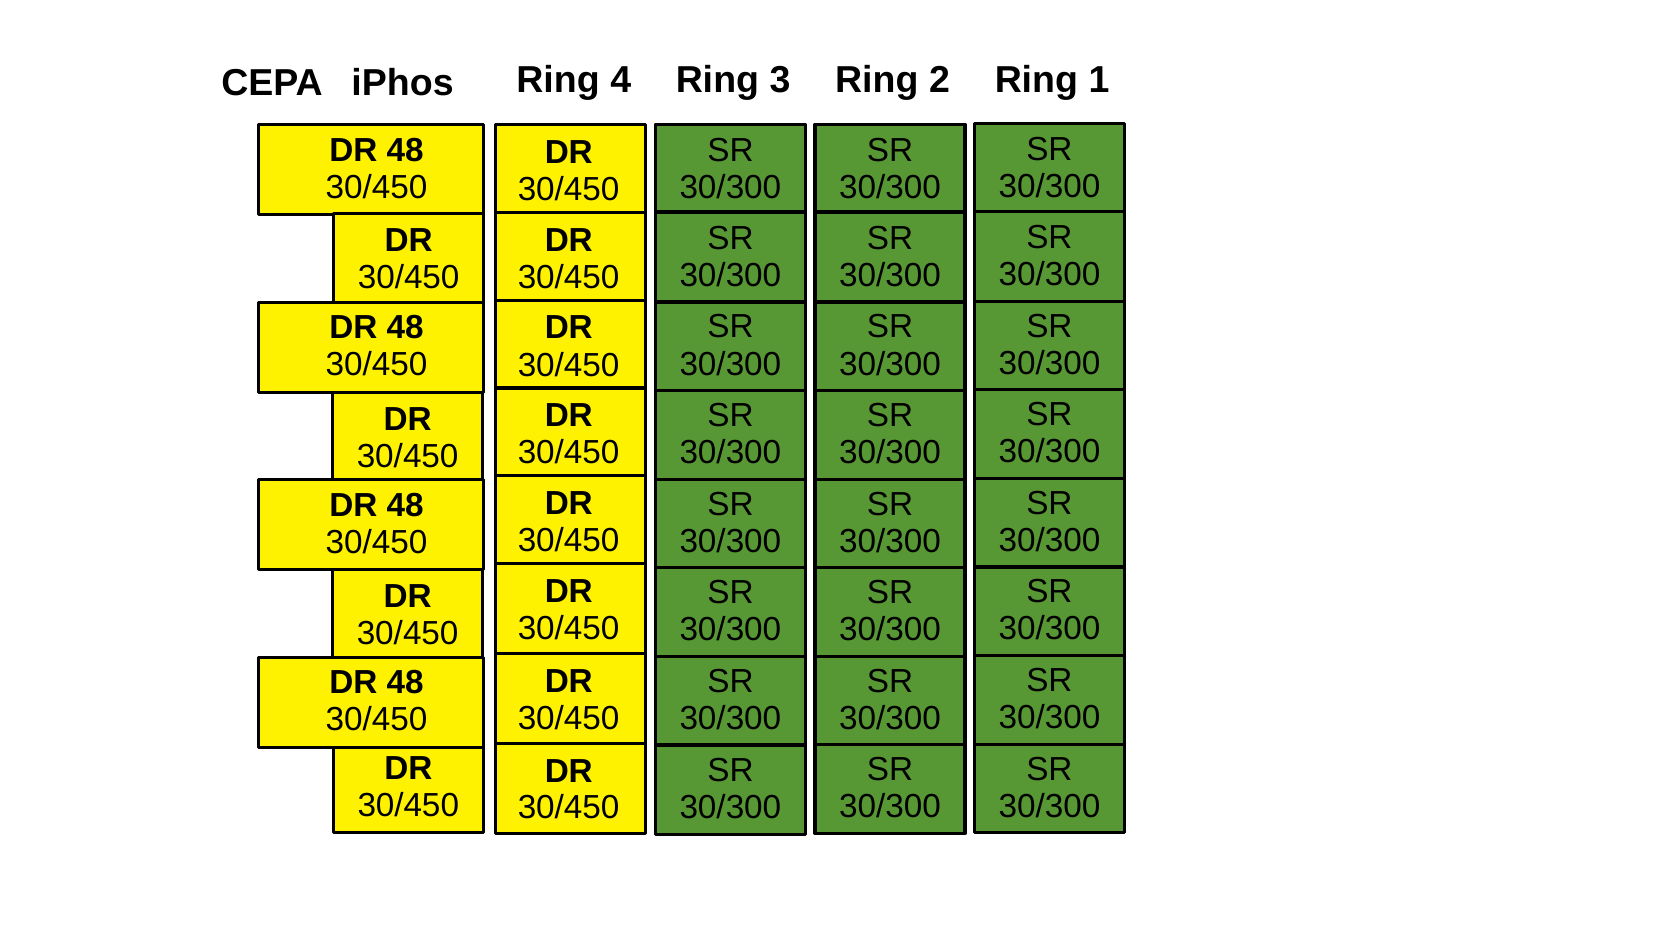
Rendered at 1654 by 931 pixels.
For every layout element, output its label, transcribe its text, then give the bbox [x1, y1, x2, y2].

text_box DR 48 30/450 [286, 123, 467, 223]
text_box DR 30/450 [317, 570, 478, 657]
text_box SR 30/300 [821, 212, 959, 353]
text_box SR 30/300 [959, 795, 1140, 884]
text_box iPhos [357, 54, 487, 112]
text_box Ring 1 [979, 51, 1130, 109]
text_box DR 30/450 [478, 744, 659, 844]
text_box [467, 657, 478, 748]
text_box DR 30/450 [478, 564, 659, 654]
text_box SR 30/300 [646, 124, 821, 212]
text_box [467, 302, 478, 393]
text_box SR 30/300 [821, 353, 959, 442]
text_box SR 30/300 [959, 618, 1140, 707]
text_box DR 30/450 [317, 393, 478, 479]
text_box SR 30/300 [659, 708, 821, 796]
text_box DR 48 30/450 [286, 478, 467, 578]
text_box DR 30/450 [478, 125, 659, 213]
text_box SR 30/300 [640, 797, 821, 886]
text_box SR 30/300 [959, 707, 1140, 795]
text_box Ring 3 [661, 51, 812, 109]
text_box SR 30/300 [821, 619, 959, 708]
text_box DR 30/450 [318, 748, 478, 832]
text_box DR 30/450 [478, 213, 659, 301]
text_box Ring 2 [820, 51, 971, 109]
text_box SR 30/300 [959, 211, 1140, 353]
text_box SR 30/300 [821, 442, 959, 530]
text_box SR 30/300 [821, 124, 959, 212]
text_box [258, 657, 286, 748]
text_box SR 30/300 [959, 530, 1140, 618]
text_box SR 30/300 [659, 442, 821, 530]
text_box DR 30/450 [478, 389, 659, 477]
text_box SR 30/300 [659, 212, 821, 353]
text_box [467, 124, 484, 213]
text_box SR 30/300 [959, 441, 1140, 530]
text_box DR 48 30/450 [286, 301, 467, 401]
text_box [258, 302, 286, 393]
text_box SR 30/300 [799, 796, 980, 885]
text_box SR 30/300 [821, 530, 959, 619]
text_box DR 30/450 [318, 213, 478, 302]
text_box DR 30/450 [478, 477, 659, 564]
text_box DR 30/450 [478, 301, 659, 389]
text_box SR 30/300 [959, 353, 1140, 441]
text_box Ring 4 [501, 51, 652, 109]
text_box [258, 124, 286, 215]
text_box SR 30/300 [659, 353, 821, 442]
text_box SR 30/300 [659, 530, 821, 619]
text_box SR 30/300 [821, 708, 959, 796]
text_box [467, 479, 478, 570]
text_box DR 48 30/450 [286, 656, 467, 756]
text_box SR 30/300 [959, 123, 1140, 211]
text_box CEPA [206, 54, 357, 112]
text_box DR 30/450 [478, 654, 659, 744]
text_box SR 30/300 [659, 619, 821, 708]
text_box [258, 479, 286, 570]
